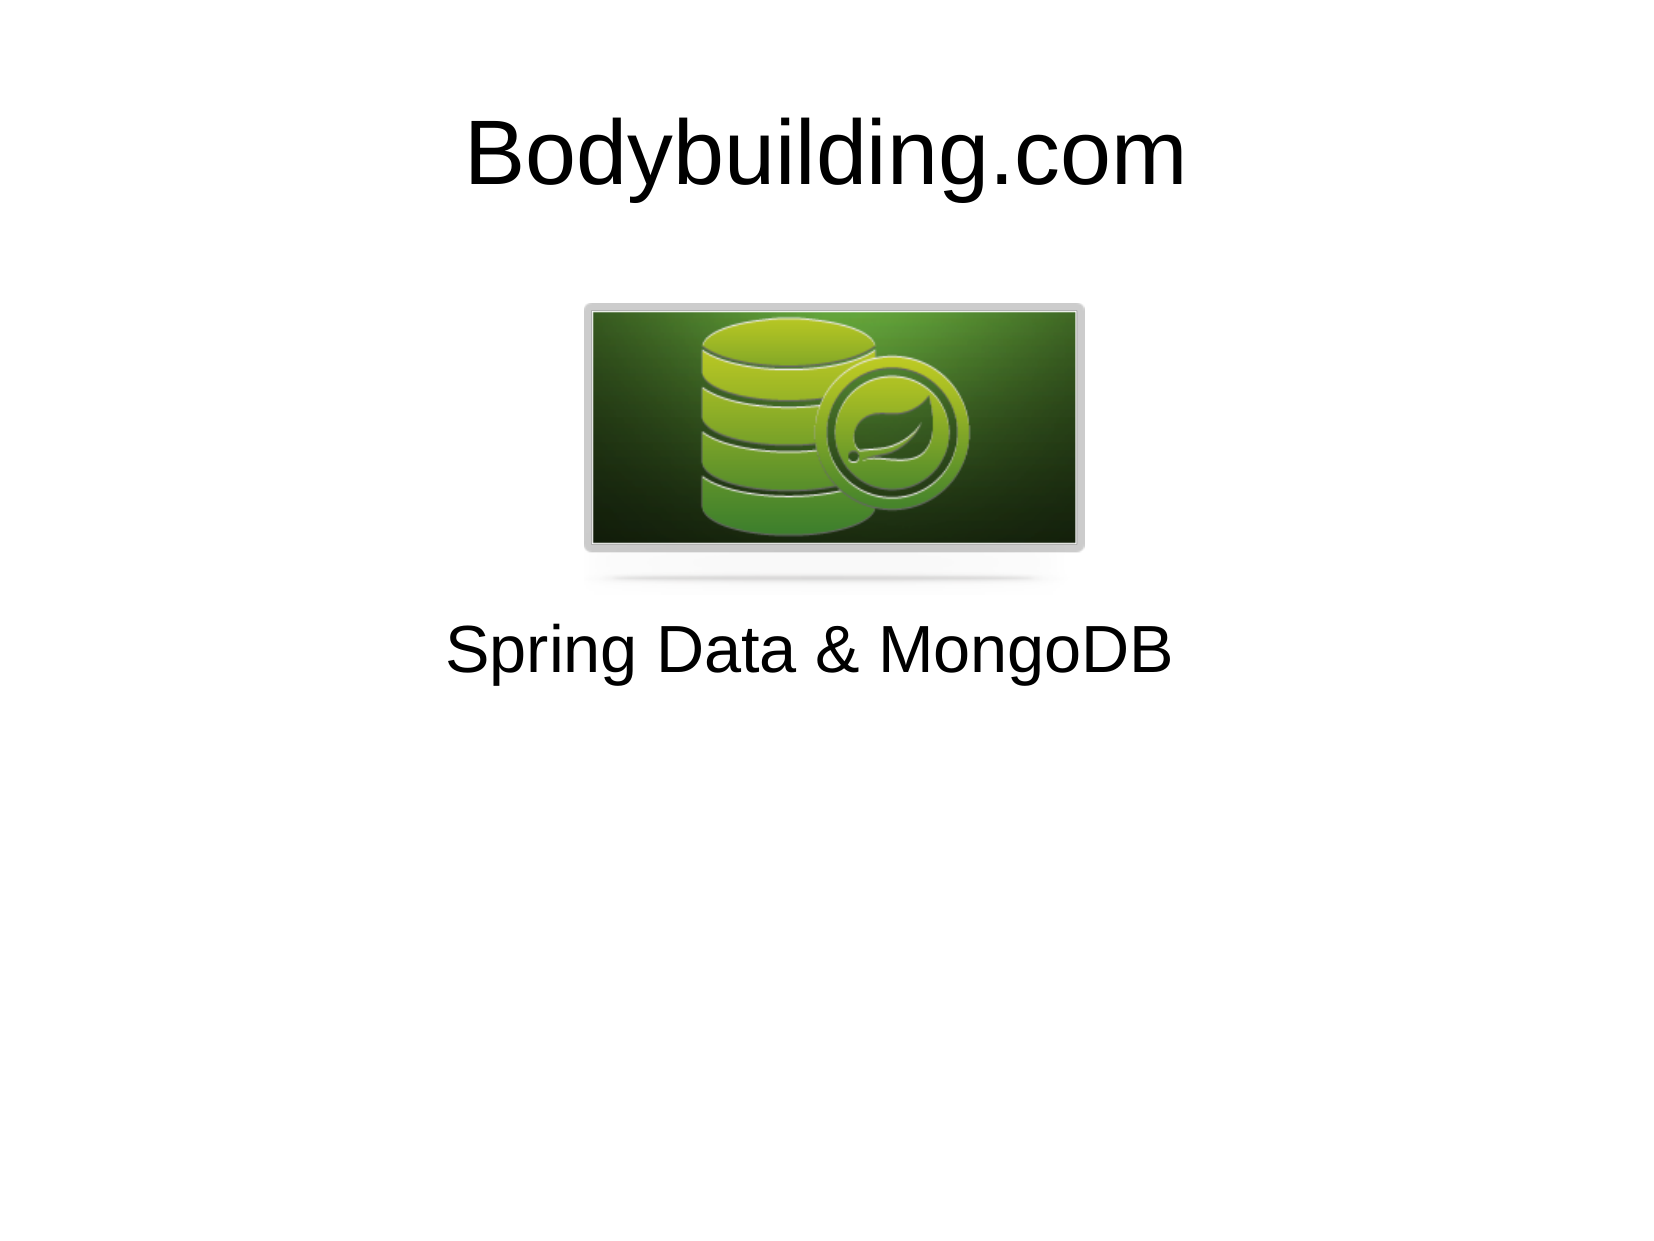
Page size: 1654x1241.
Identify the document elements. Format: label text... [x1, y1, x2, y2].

subtitle Spring Data & MongoDB [82, 290, 1538, 1010]
title Bodybuilding.com [82, 49, 1571, 257]
picture [584, 303, 1085, 595]
